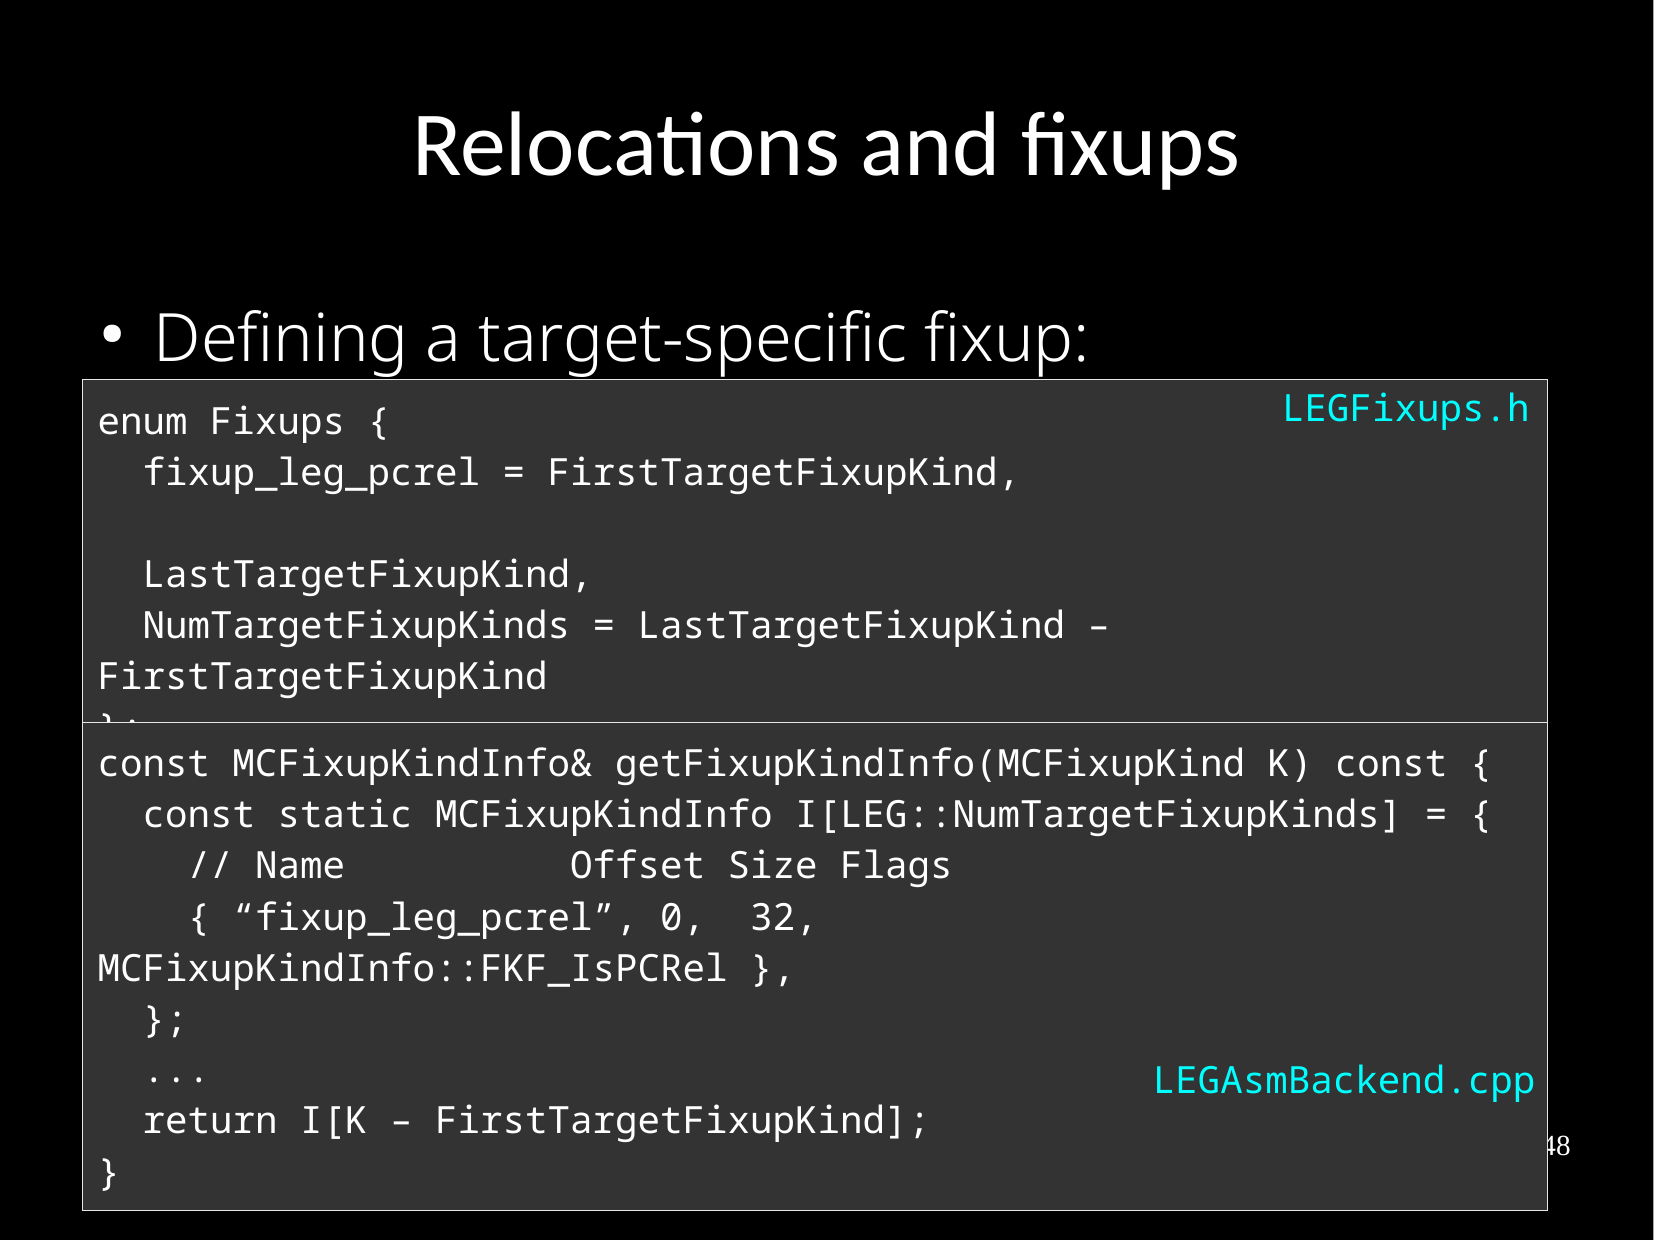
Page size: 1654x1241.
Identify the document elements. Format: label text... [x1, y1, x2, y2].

list Defining a target-specific fixup: [82, 290, 1571, 1170]
text_box enum Fixups { fixup_leg_pcrel = FirstTargetFixupKind, LastTargetFixupKind, NumTargetFixupKinds = LastTargetFixupKind – FirstTargetFixupKind }; [82, 379, 1548, 674]
title Relocations and fixups [82, 49, 1571, 257]
text_box LEGAsmBackend.cpp [980, 1053, 1548, 1098]
text_box const MCFixupKindInfo& getFixupKindInfo(MCFixupKind K) const { const static MCFixupKindInfo I[LEG::NumTargetFixupKinds] = { // Name Offset Size Flags { “fixup_leg_pcrel”, 0, 32, MCFixupKindInfo::FKF_IsPCRel }, }; ... return I[K – FirstTargetFixupKind]; } [82, 722, 1548, 1104]
text_box LEGFixups.h [974, 381, 1542, 426]
